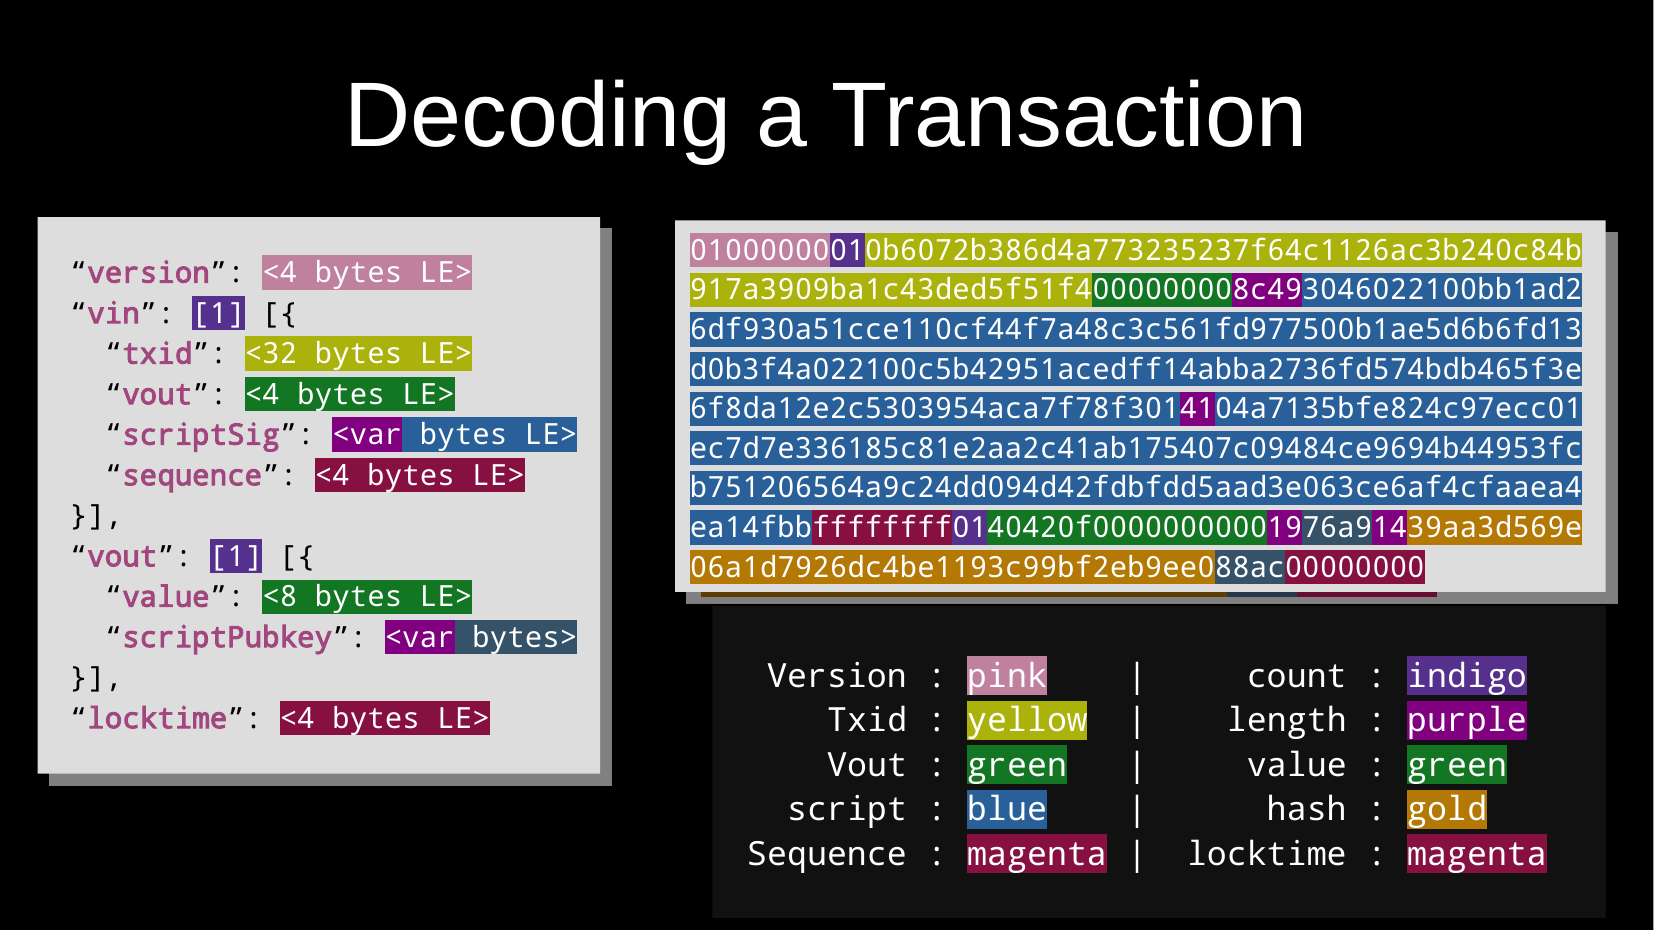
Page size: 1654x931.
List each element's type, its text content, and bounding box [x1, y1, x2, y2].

text_box Version : pink | count : indigo Txid : yellow | length : purple Vout : green | value : green script : blue | hash : gold Sequence : magenta | locktime : magenta [712, 605, 1606, 918]
title Decoding a Transaction [82, 37, 1571, 193]
text_box 01000000010b6072b386d4a773235237f64c1126ac3b240c84b917a3909ba1c43ded5f51f4000000008c493046022100bb1ad26df930a51cce110cf44f7a48c3c561fd977500b1ae5d6b6fd13d0b3f4a022100c5b42951acedff14abba2736fd574bdb465f3e6f8da12e2c5303954aca7f78f3014104a7135bfe824c97ecc01ec7d7e336185c81e2aa2c41ab175407c09484ce9694b44953fcb751206564a9c24dd094d42fdbfdd5aad3e063ce6af4cfaaea4ea14fbbffffffff0140420f00000000001976a91439aa3d569e06a1d7926dc4be1193c99bf2eb9ee088ac00000000 [675, 220, 1606, 592]
text_box “version”: <4 bytes LE> “vin”: [1] [{ “txid”: <32 bytes LE> “vout”: <4 bytes LE> “scriptSig”: <var bytes LE> “sequence”: <4 bytes LE> }], “vout”: [1] [{ “value”: <8 bytes LE> “scriptPubkey”: <var bytes> }], “locktime”: <4 bytes LE> [37, 217, 601, 774]
